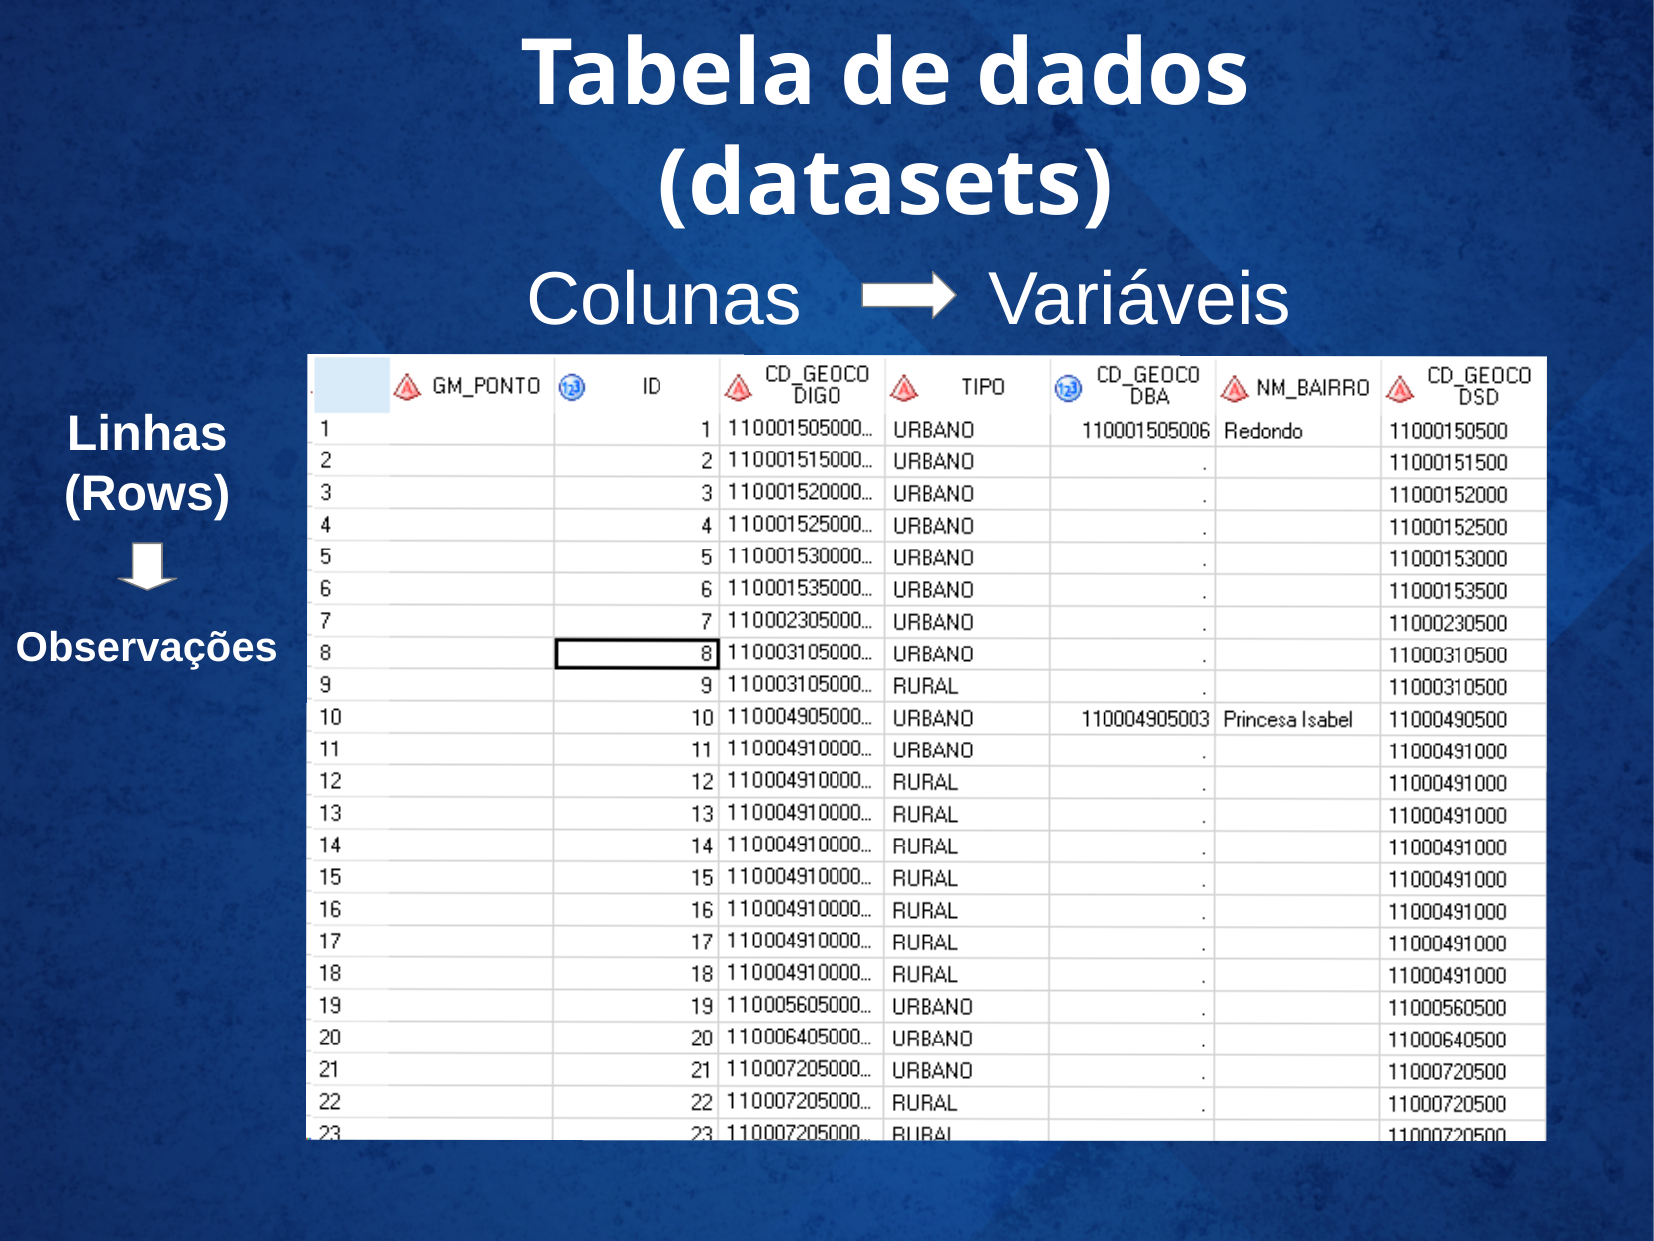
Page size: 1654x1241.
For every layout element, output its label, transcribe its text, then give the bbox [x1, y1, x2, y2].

text_box Tabela de dados (datasets) [236, 58, 1535, 187]
text_box Tabela de dados (datasets) [642, 64, 661, 94]
text_box Tabela de dados (datasets) [1165, 64, 1186, 94]
text_box Linhas (Rows) [35, 393, 260, 520]
text_box Observações [0, 612, 294, 721]
text_box Tabela de dados (datasets) [994, 64, 1014, 94]
text_box Tabela de dados (datasets) [1108, 64, 1128, 94]
text_box Tabela de dados (datasets) [858, 64, 878, 94]
text_box [862, 271, 957, 319]
text_box [118, 543, 177, 591]
text_box Colunas Variáveis [484, 242, 1335, 343]
picture [0, 0, 1654, 1241]
